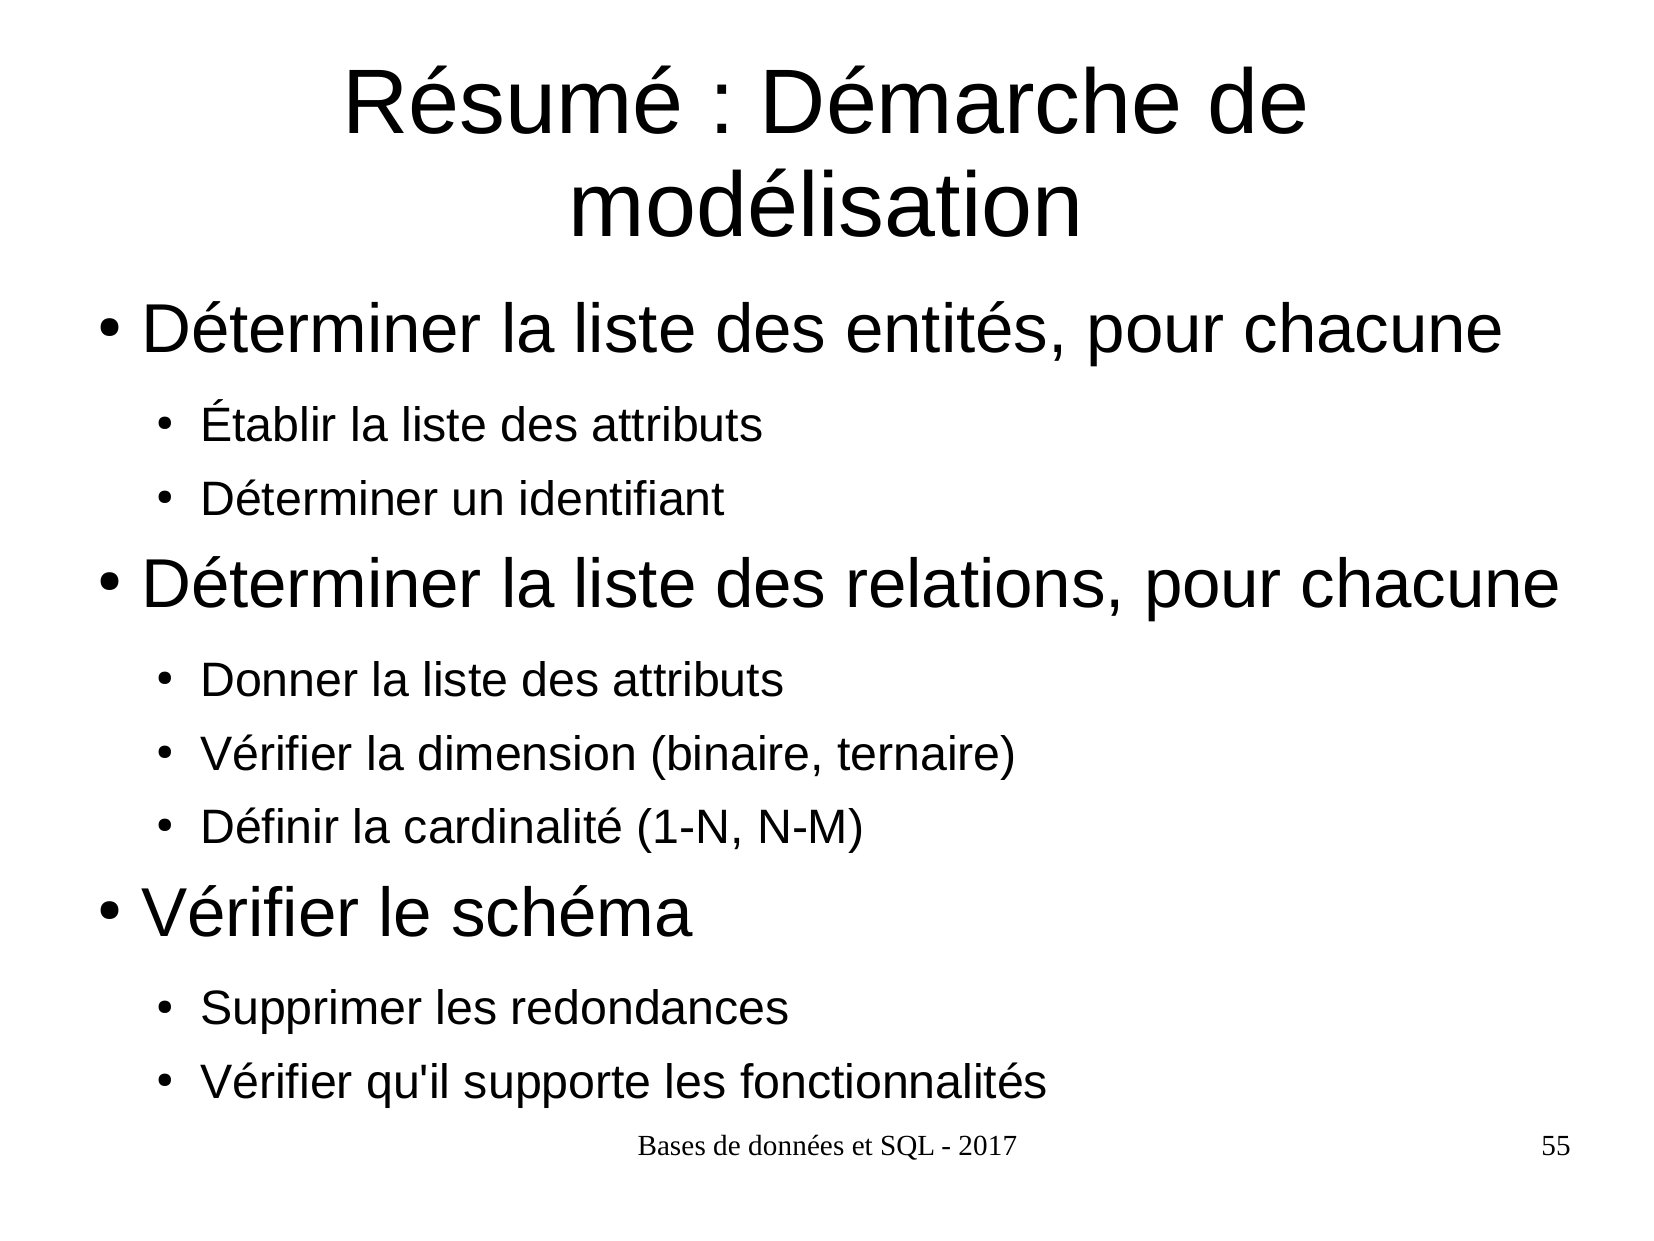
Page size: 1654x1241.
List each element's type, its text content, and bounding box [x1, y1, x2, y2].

list Déterminer la liste des entités, pour chacune Établir la liste des attributs Déterminer un identifiant Déterminer la liste des relations, pour chacune Donner la liste des attributs Vérifier la dimension (binaire, ternaire) Définir la cardinalité (1-N, N-M) Vérifier le schéma Supprimer les redondances Vérifier qu'il supporte les fonctionnalités [82, 290, 1571, 1109]
title Résumé : Démarche de modélisation [82, 50, 1571, 256]
